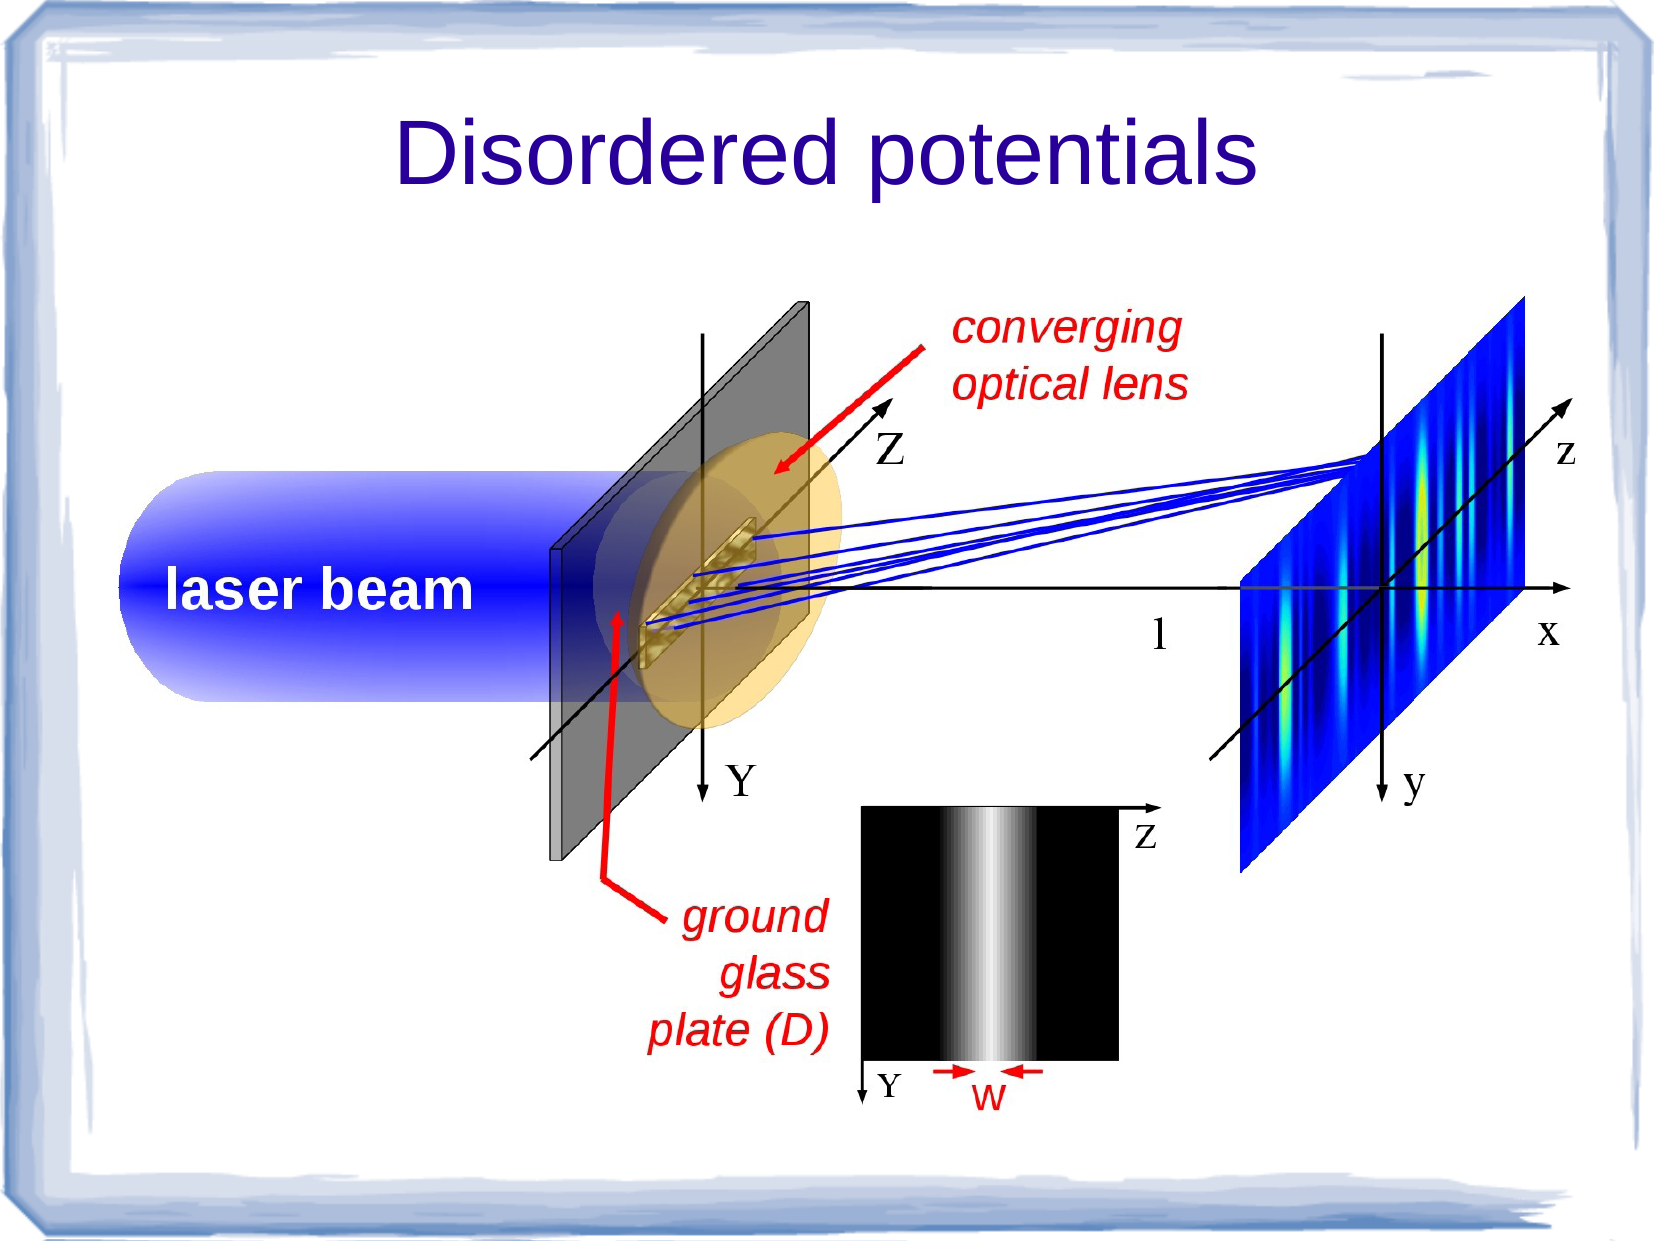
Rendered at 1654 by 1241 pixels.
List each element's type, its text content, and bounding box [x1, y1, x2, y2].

picture [0, 0, 1654, 1241]
title Disordered potentials [82, 56, 1571, 250]
